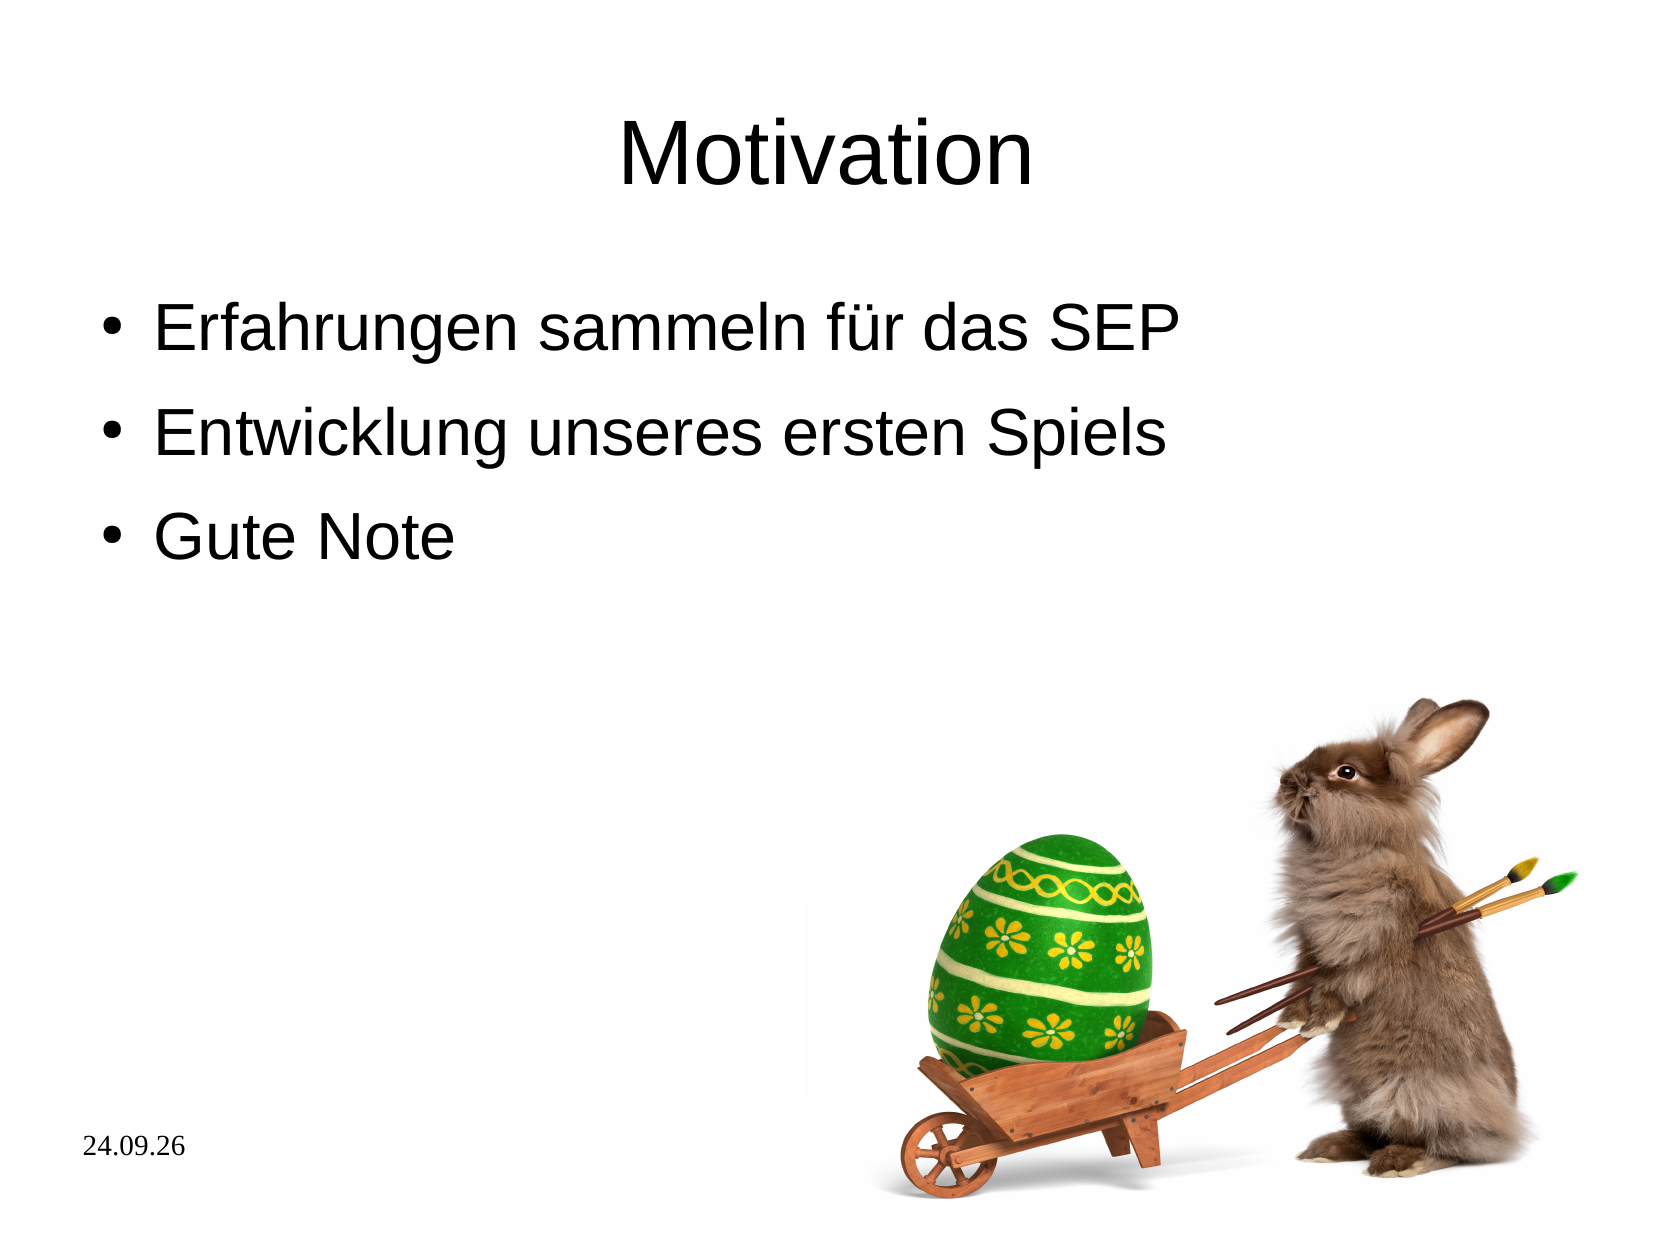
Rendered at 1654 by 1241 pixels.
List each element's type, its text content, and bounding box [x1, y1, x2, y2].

list Erfahrungen sammeln für das SEP Entwicklung unseres ersten Spiels Gute Note [82, 290, 1571, 1109]
picture [805, 678, 1641, 1235]
title Motivation [82, 49, 1571, 257]
